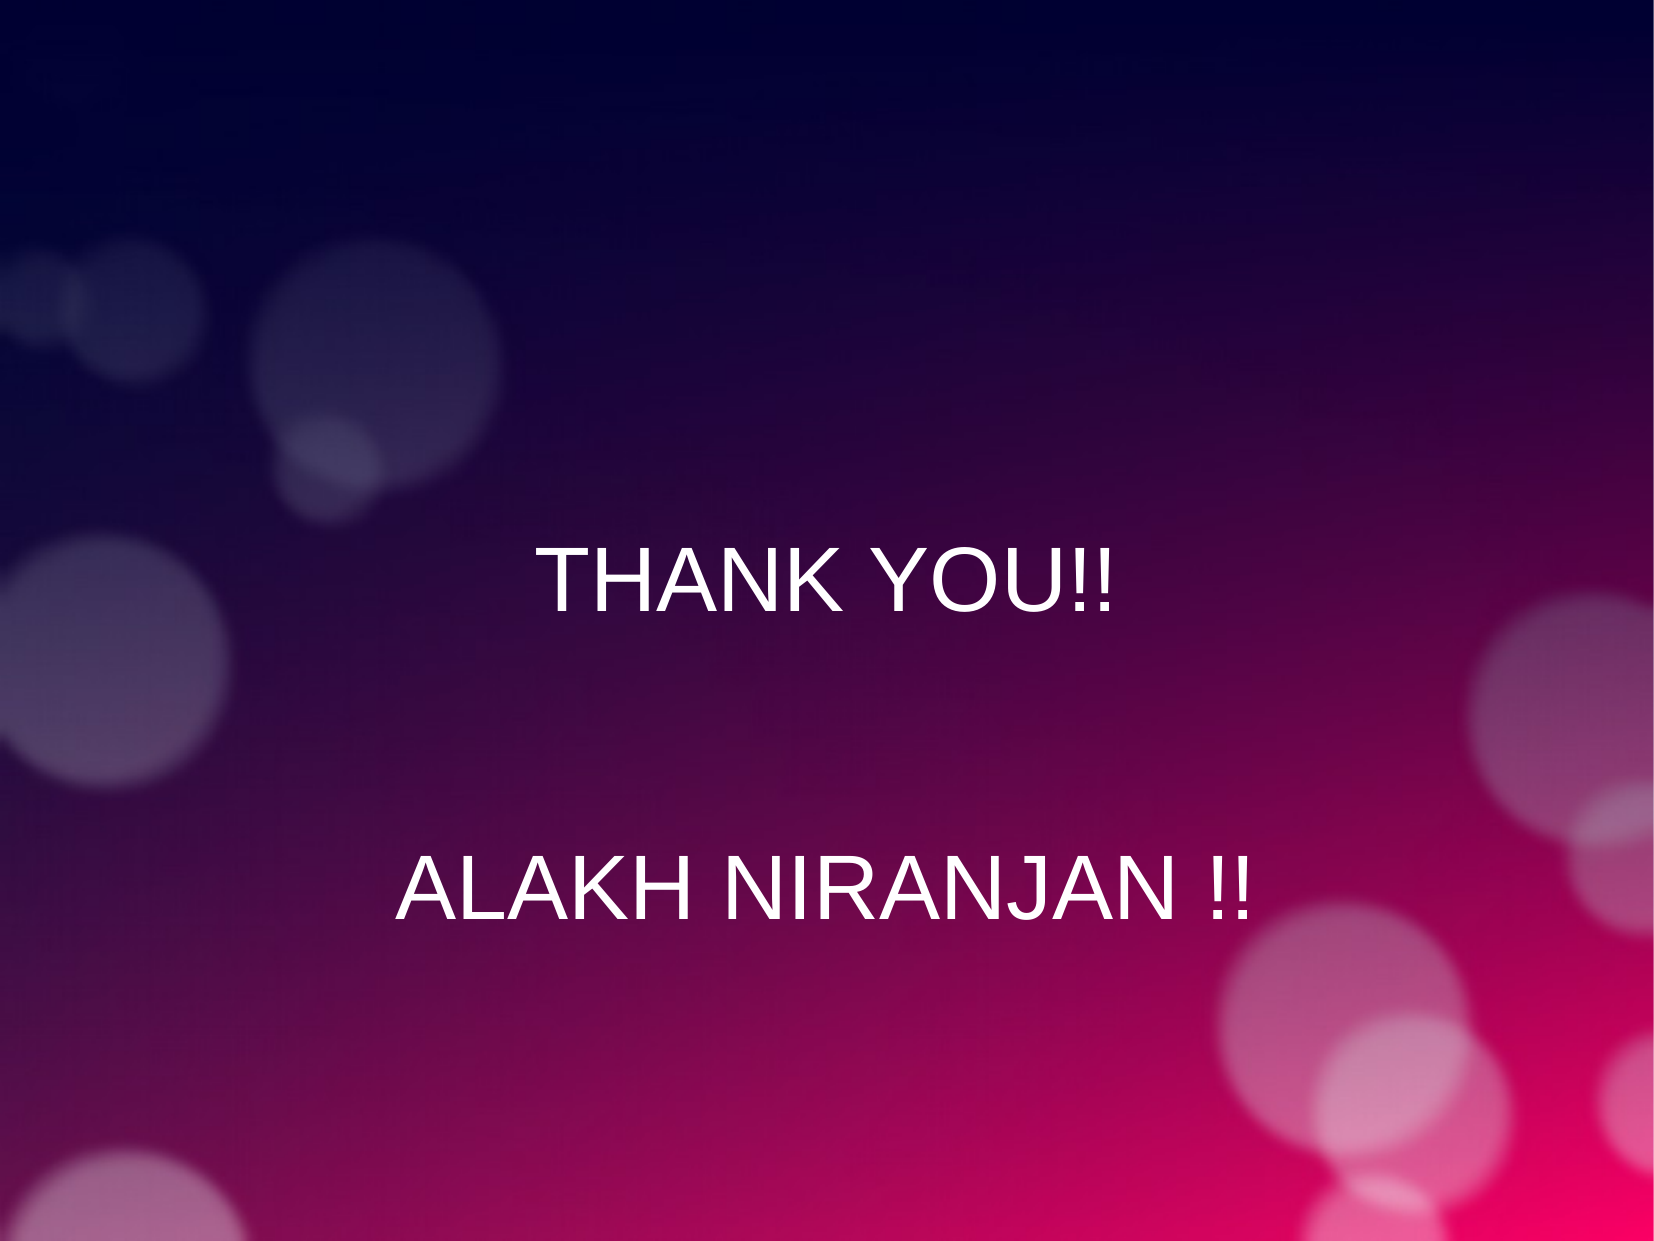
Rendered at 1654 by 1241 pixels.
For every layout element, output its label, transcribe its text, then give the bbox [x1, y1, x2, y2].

title THANK YOU!! ALAKH NIRANJAN !! [82, 528, 1571, 939]
picture [0, 0, 1654, 1241]
